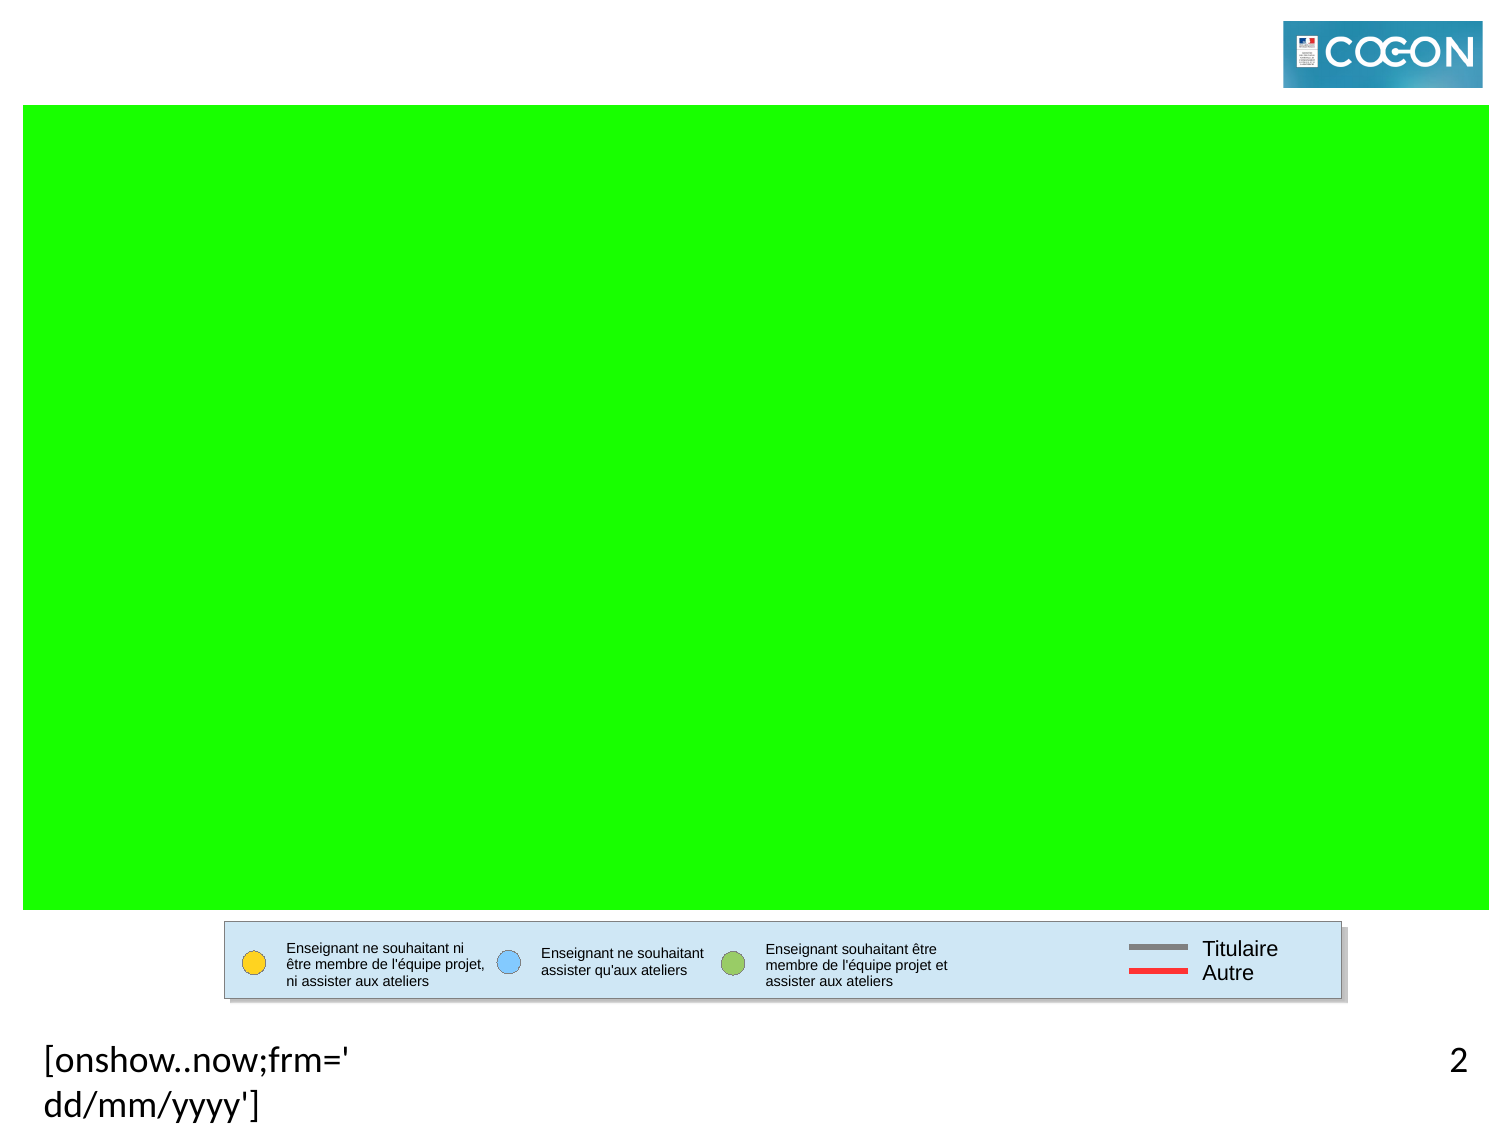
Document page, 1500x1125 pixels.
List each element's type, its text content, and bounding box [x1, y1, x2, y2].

text_box [224, 921, 1342, 999]
text_box Enseignant ne souhaitant assister qu'aux ateliers [526, 938, 750, 987]
slide_number <numéro> [1145, 1027, 1484, 1088]
slide_number [onshow..now;frm='dd/mm/yyyy'] [28, 1027, 367, 1088]
text_box Titulaire [1187, 929, 1330, 969]
picture [23, 105, 1489, 910]
text_box Enseignant ne souhaitant ni être membre de l'équipe projet, ni assister aux ateliers [271, 933, 508, 998]
text_box [721, 951, 745, 976]
picture [1283, 21, 1483, 88]
text_box Enseignant souhaitant être membre de l'équipe projet et assister aux ateliers [750, 933, 988, 999]
text_box Autre [1187, 969, 1330, 993]
